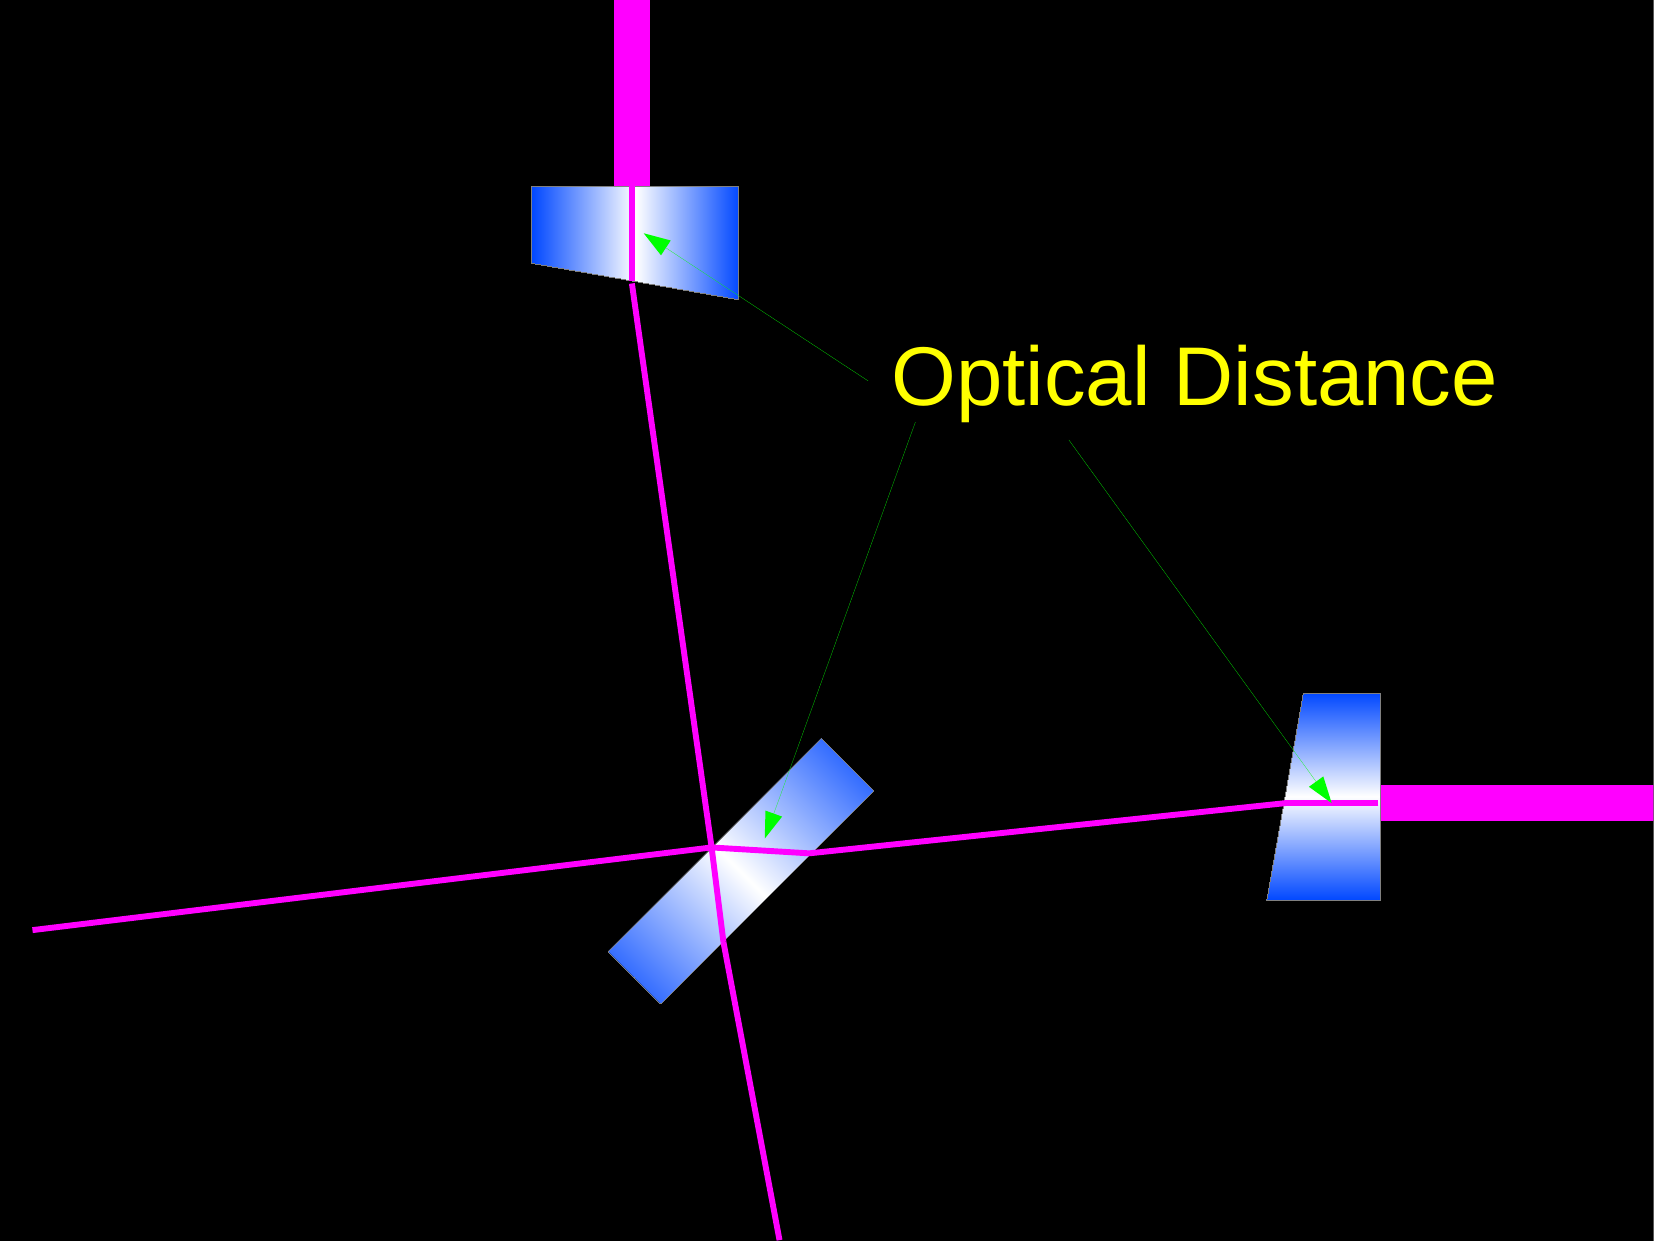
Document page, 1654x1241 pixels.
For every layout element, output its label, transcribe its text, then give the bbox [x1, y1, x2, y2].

text_box Optical Distance [876, 323, 1514, 432]
text_box [1284, 751, 1325, 800]
text_box [715, 738, 874, 850]
text_box [632, 186, 739, 300]
text_box [531, 186, 629, 281]
text_box [716, 851, 808, 938]
text_box [1266, 693, 1381, 901]
text_box [608, 851, 720, 1004]
